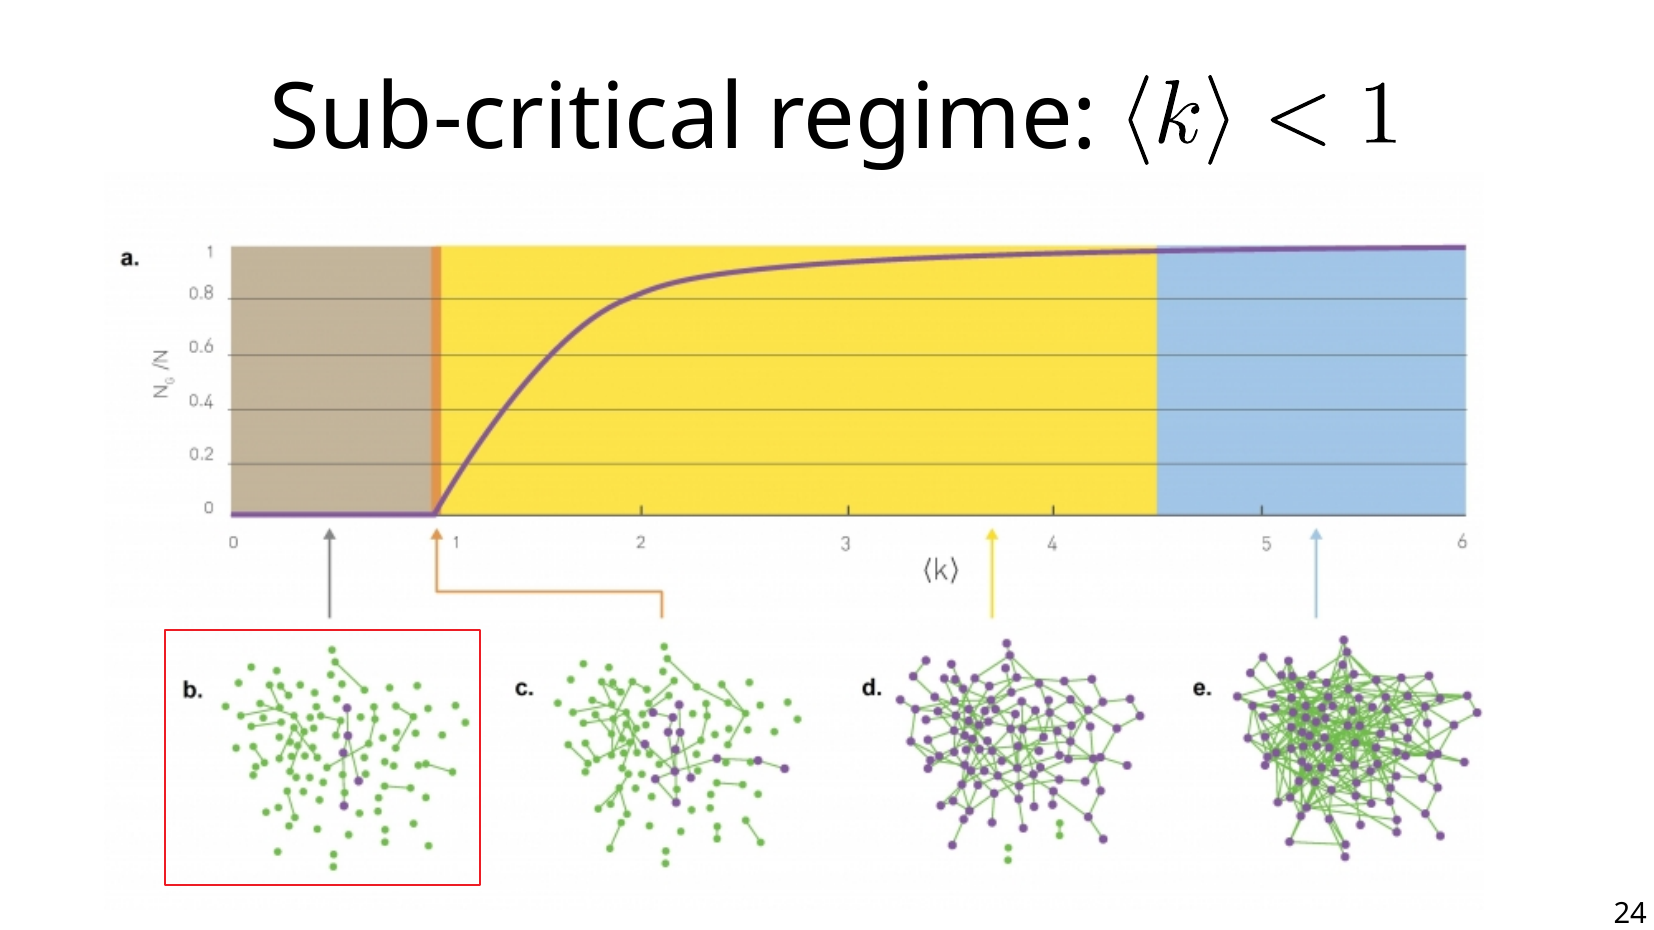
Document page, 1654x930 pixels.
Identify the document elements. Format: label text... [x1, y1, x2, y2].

picture [104, 171, 1484, 910]
title Sub-critical regime: [82, 1, 1571, 225]
text_box [1118, 74, 1404, 165]
